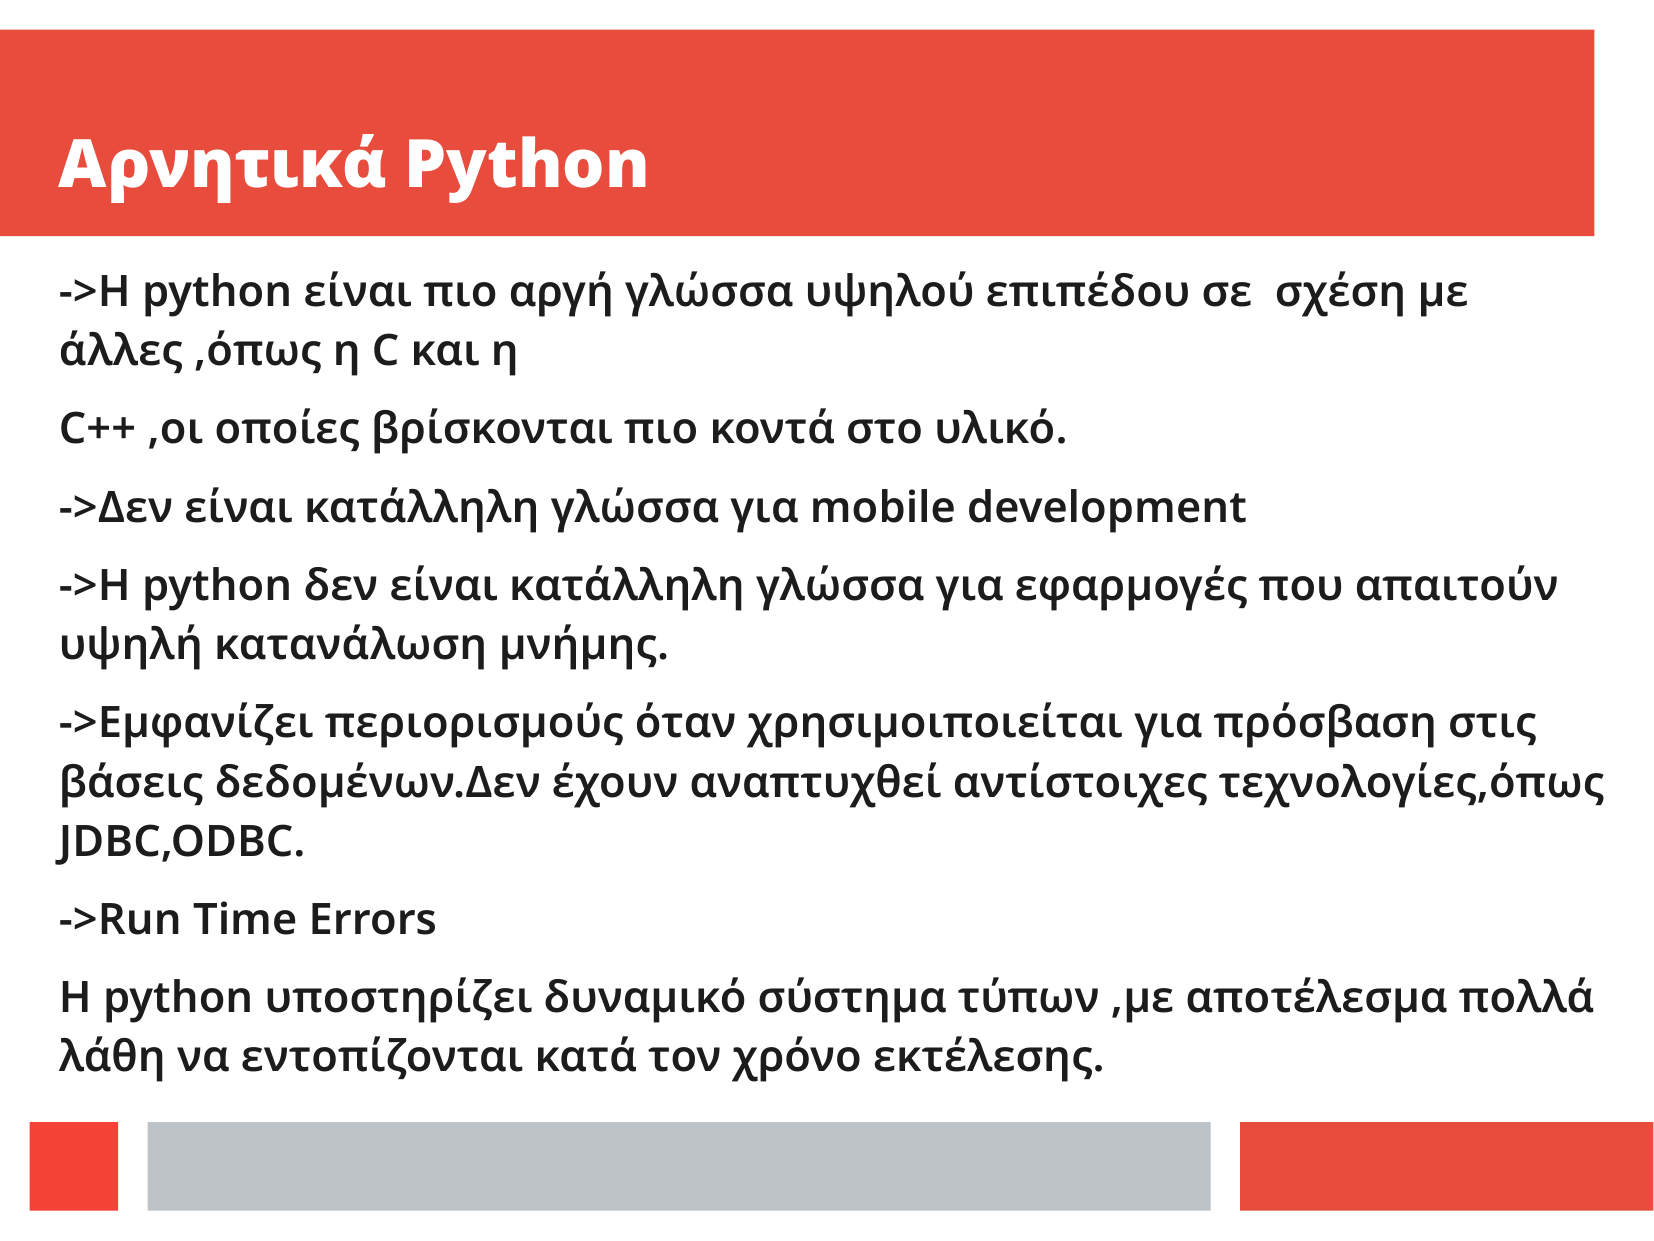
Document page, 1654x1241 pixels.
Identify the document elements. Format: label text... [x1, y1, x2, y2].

title Αρνητικά Python [59, 59, 1595, 207]
list ->Η python είναι πιο αργή γλώσσα υψηλού επιπέδου σε σχέση με άλλες ,όπως η C και η C++ ,οι οποίες βρίσκονται πιο κοντά στο υλικό. ->Δεν είναι κατάλληλη γλώσσα για mobile development ->Η python δεν είναι κατάλληλη γλώσσα για εφαρμογές που απαιτούν υψηλή κατανάλωση μνήμης. ->Εμφανίζει περιορισμούς όταν χρησιμοιποιείται για πρόσβαση στις βάσεις δεδομένων.Δεν έχουν αναπτυχθεί αντίστοιχες τεχνολογίες,όπως JDBC,ODBC. ->Run Time Errors Η python υποστηρίζει δυναμικό σύστημα τύπων ,με αποτέλεσμα πολλά λάθη να εντοπίζονται κατά τον χρόνο εκτέλεσης. [59, 259, 1619, 1093]
